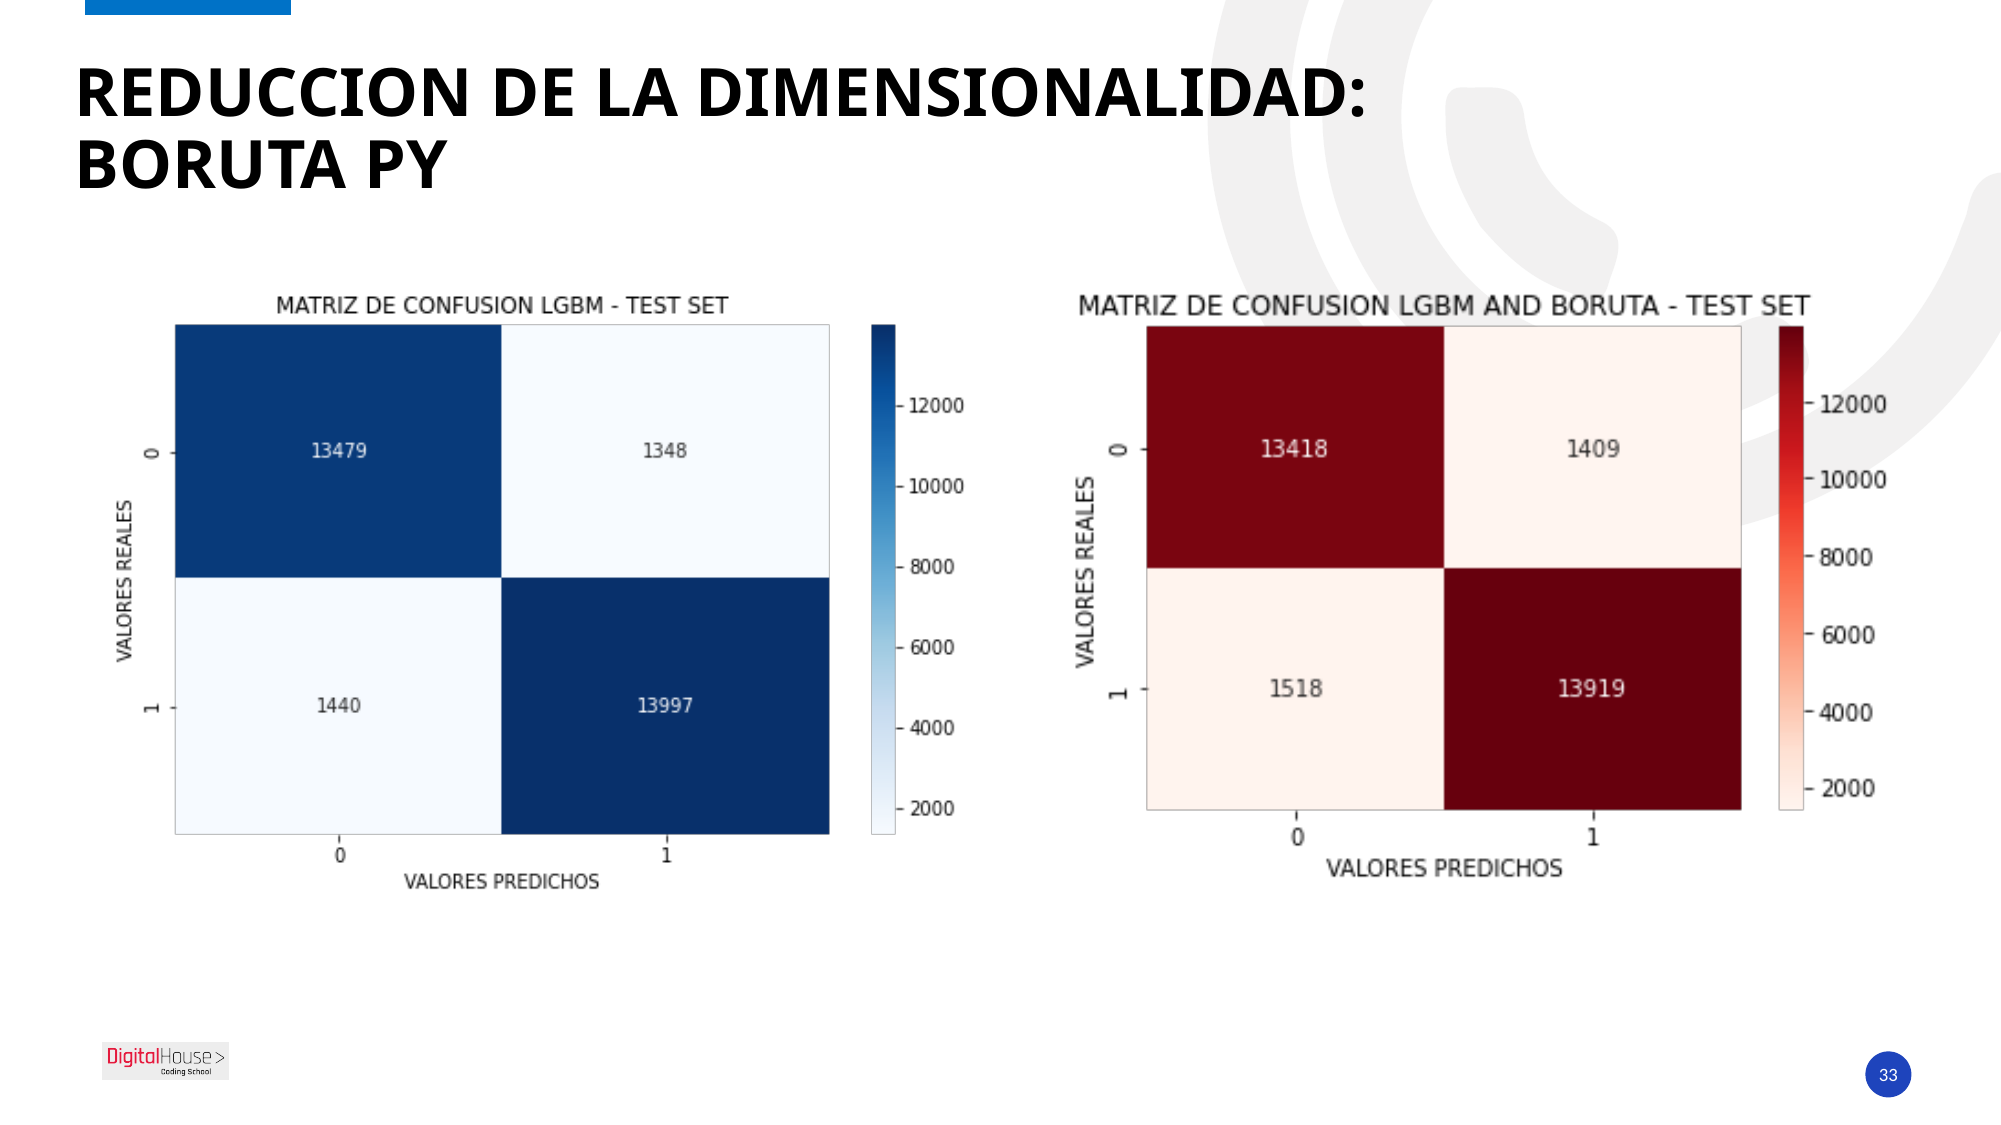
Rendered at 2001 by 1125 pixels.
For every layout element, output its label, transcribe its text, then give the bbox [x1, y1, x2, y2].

picture [106, 282, 980, 906]
text_box [55, 244, 1887, 959]
title Reduccion de la dimensionalidad: boruta py [74, 51, 1904, 203]
text_box [1864, 1059, 1913, 1090]
picture [1063, 278, 1904, 895]
